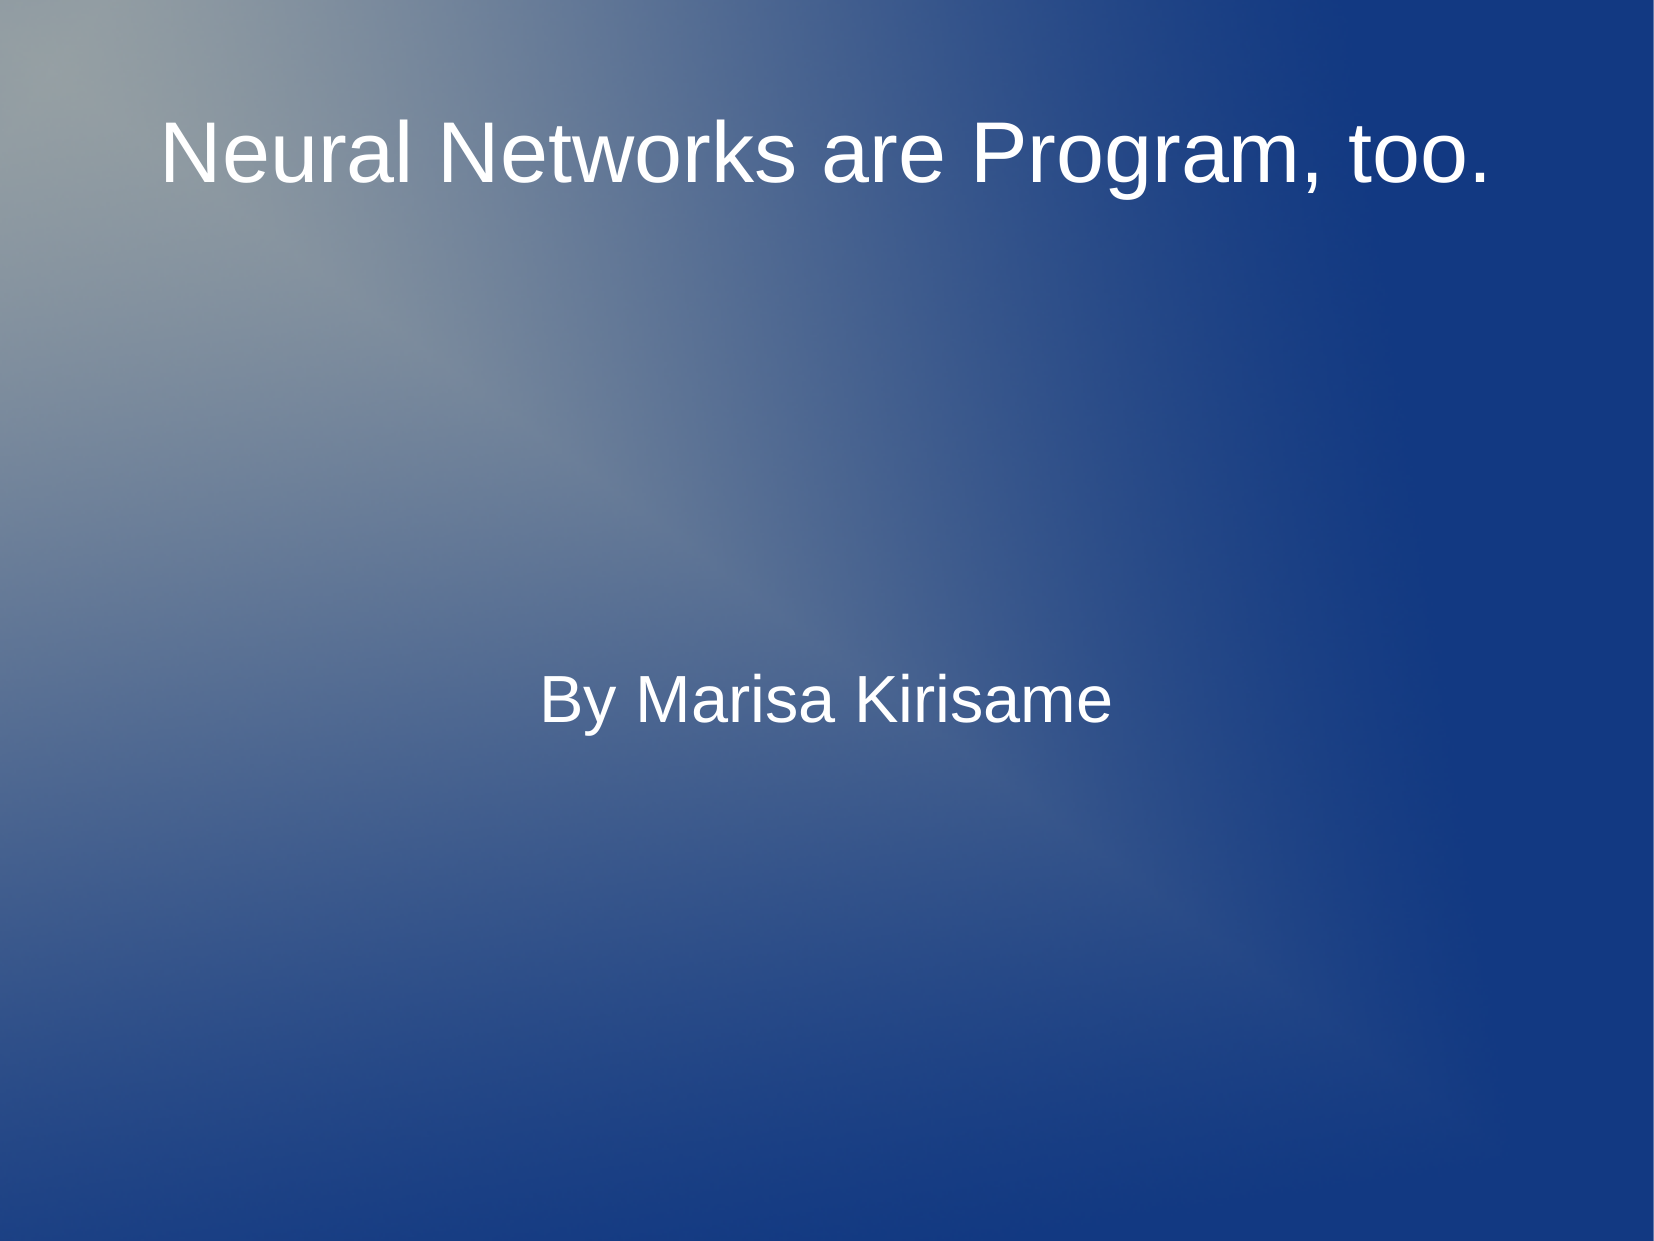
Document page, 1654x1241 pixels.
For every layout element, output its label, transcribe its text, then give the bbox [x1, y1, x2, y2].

title Neural Networks are Program, too. [82, 49, 1571, 257]
picture [0, 0, 1654, 1241]
subtitle By Marisa Kirisame [82, 290, 1571, 1109]
